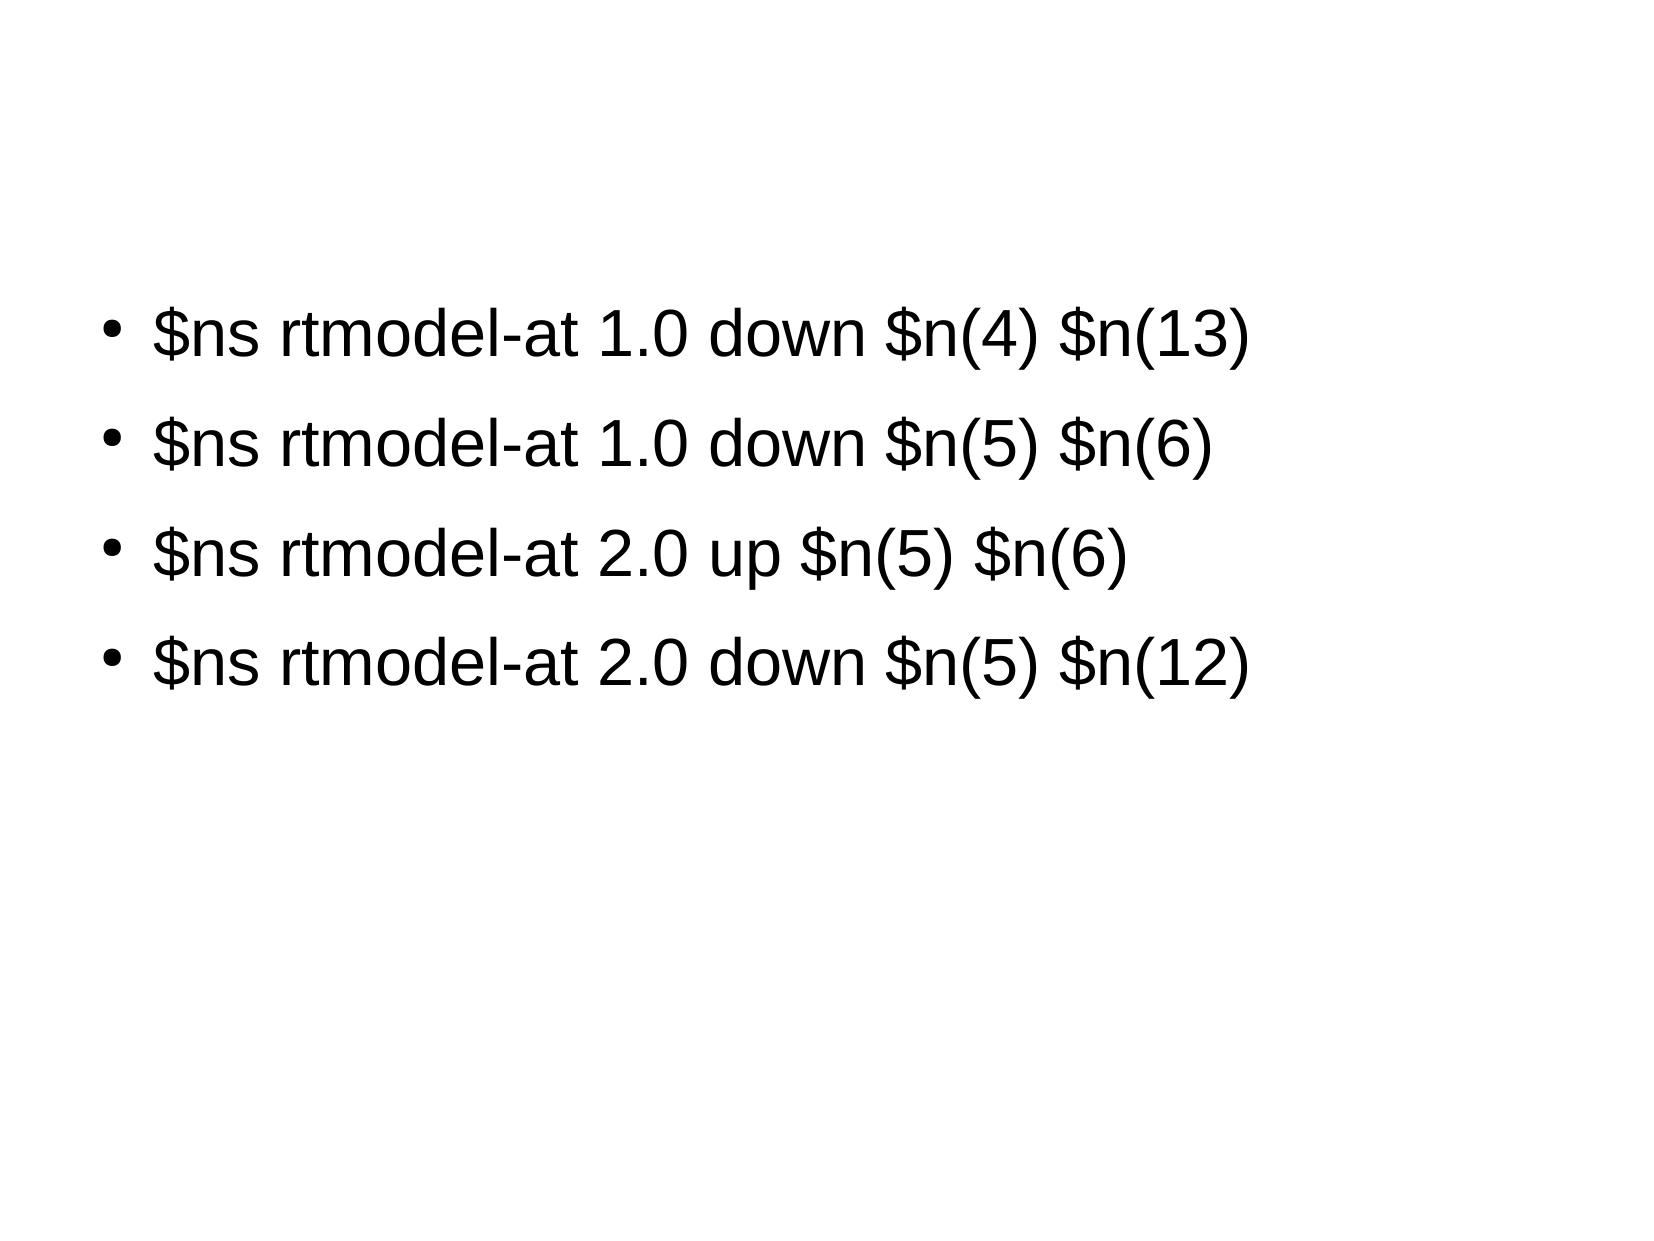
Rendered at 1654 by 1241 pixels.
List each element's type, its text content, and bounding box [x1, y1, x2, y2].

list $ns rtmodel-at 1.0 down $n(4) $n(13) $ns rtmodel-at 1.0 down $n(5) $n(6) $ns rtmodel-at 2.0 up $n(5) $n(6) $ns rtmodel-at 2.0 down $n(5) $n(12) [82, 290, 1571, 1010]
